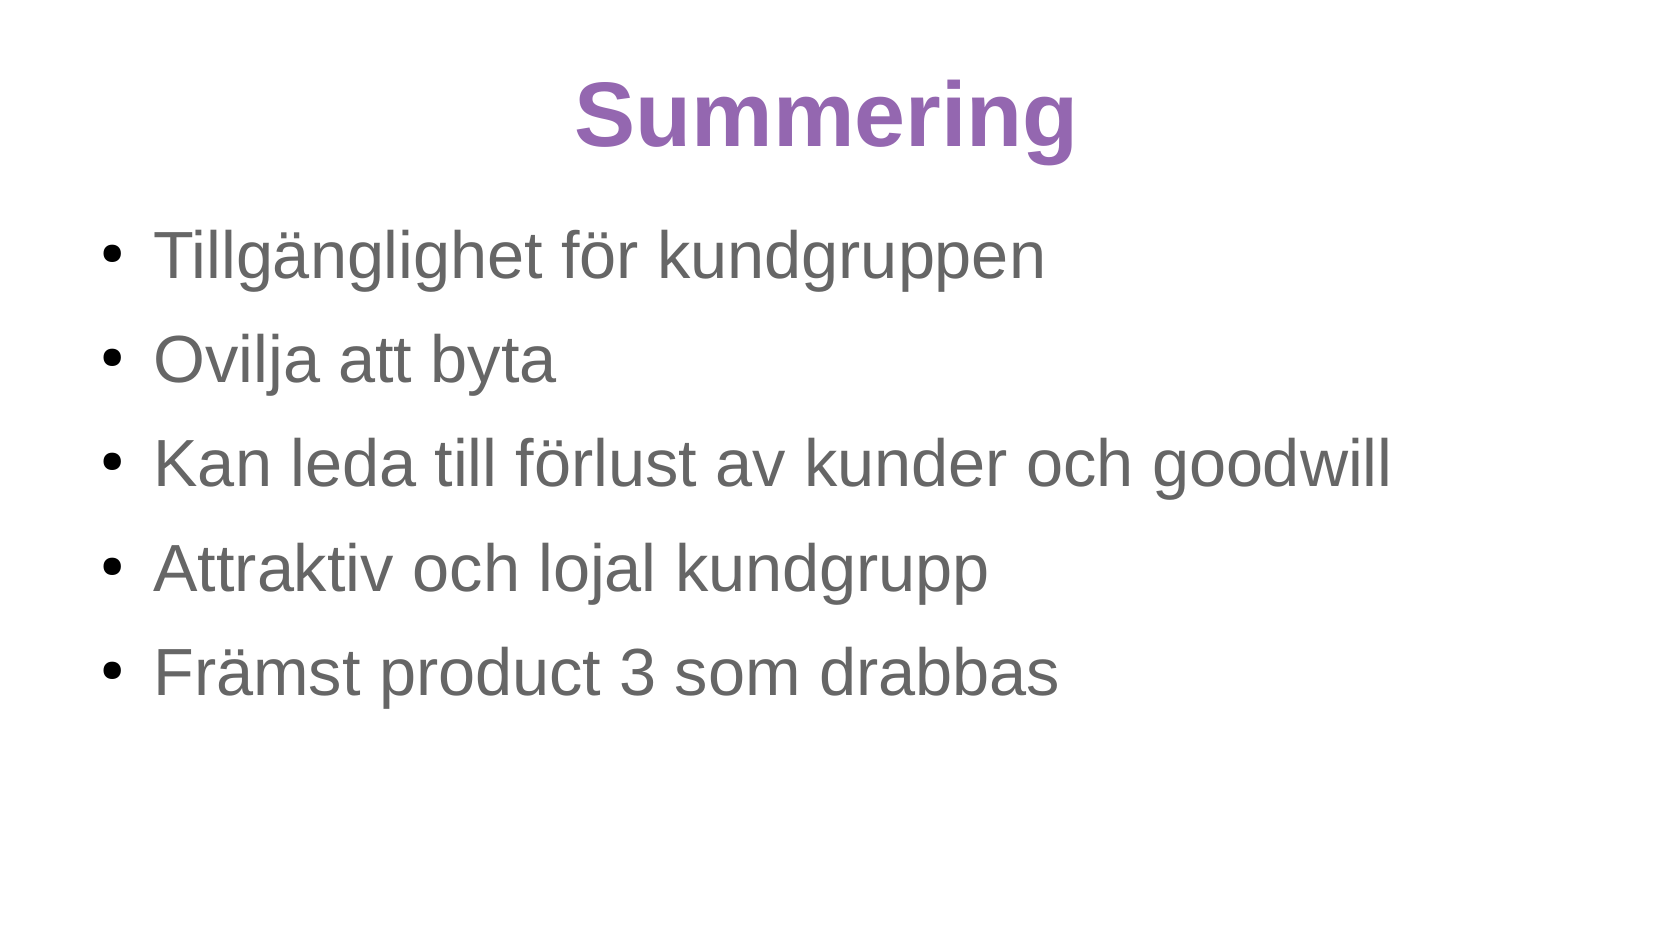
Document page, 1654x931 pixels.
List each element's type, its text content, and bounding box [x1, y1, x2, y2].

title Summering [82, 37, 1571, 193]
list Tillgänglighet för kundgruppen Ovilja att byta Kan leda till förlust av kunder och goodwill Attraktiv och lojal kundgrupp Främst product 3 som drabbas [82, 217, 1571, 758]
